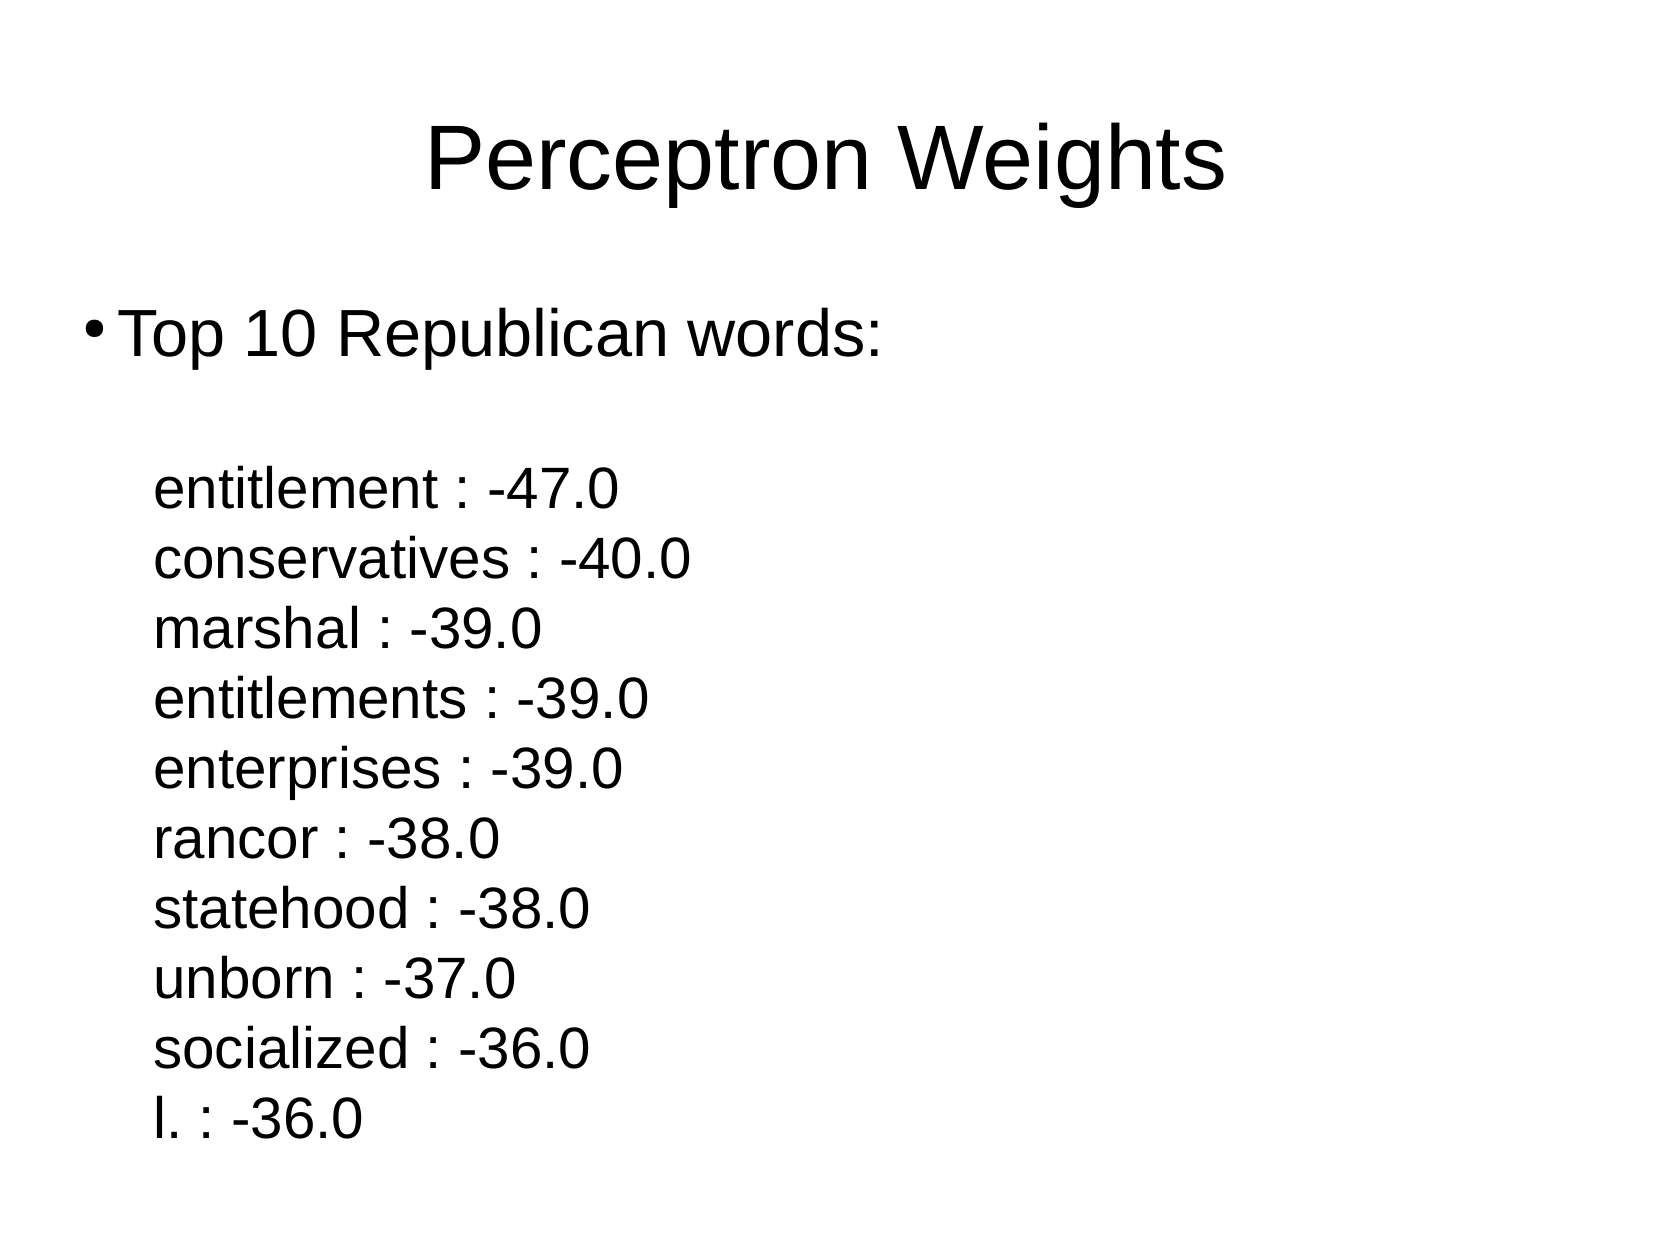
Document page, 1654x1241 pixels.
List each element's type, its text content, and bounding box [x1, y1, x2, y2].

text_box Perceptron Weights [82, 49, 1571, 257]
text_box Top 10 Republican words: entitlement : -47.0 conservatives : -40.0 marshal : -39.0 entitlements : -39.0 enterprises : -39.0 rancor : -38.0 statehood : -38.0 unborn : -37.0 socialized : -36.0 l. : -36.0 [82, 290, 1570, 1010]
